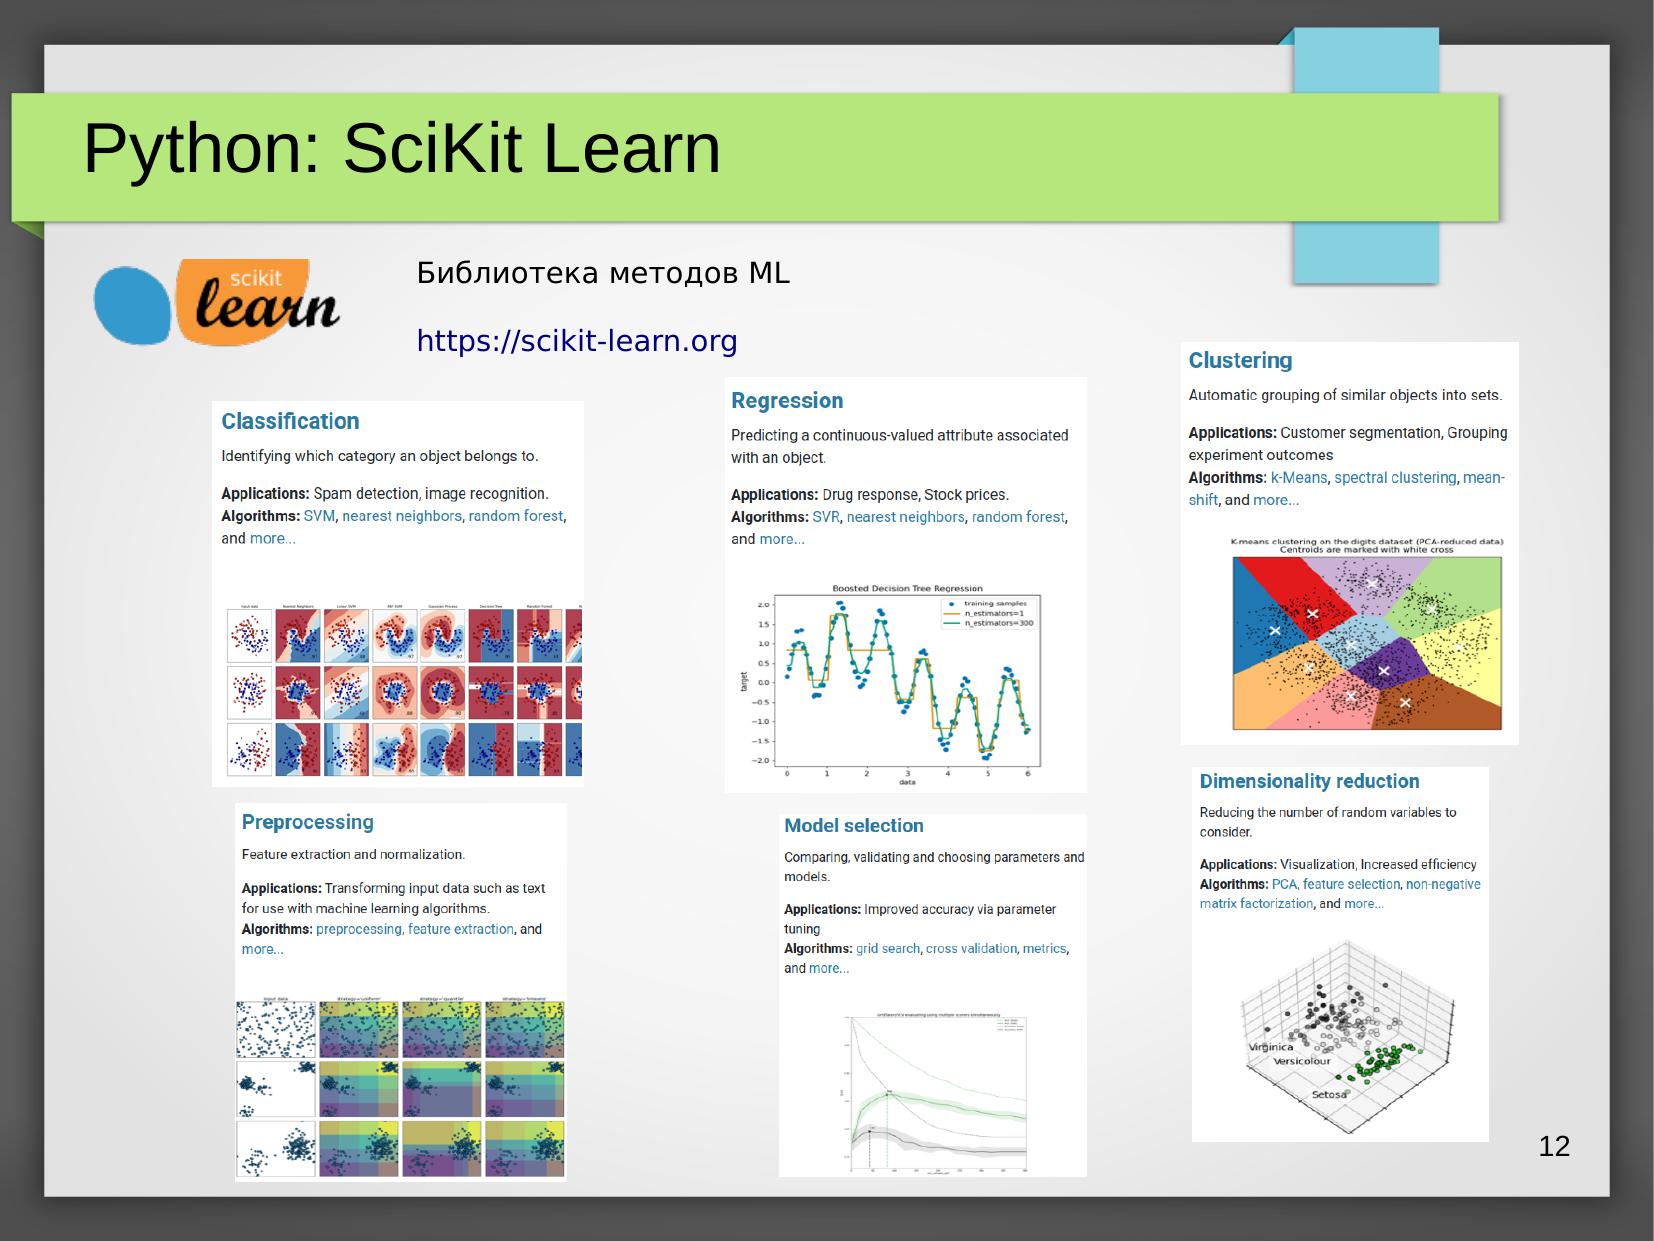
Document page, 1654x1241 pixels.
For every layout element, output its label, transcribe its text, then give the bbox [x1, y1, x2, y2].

text_box Библиотека методов ML https://scikit-learn.org [401, 248, 1111, 367]
title Python: SciKit Learn [82, 106, 1264, 190]
picture [0, 0, 1654, 1241]
